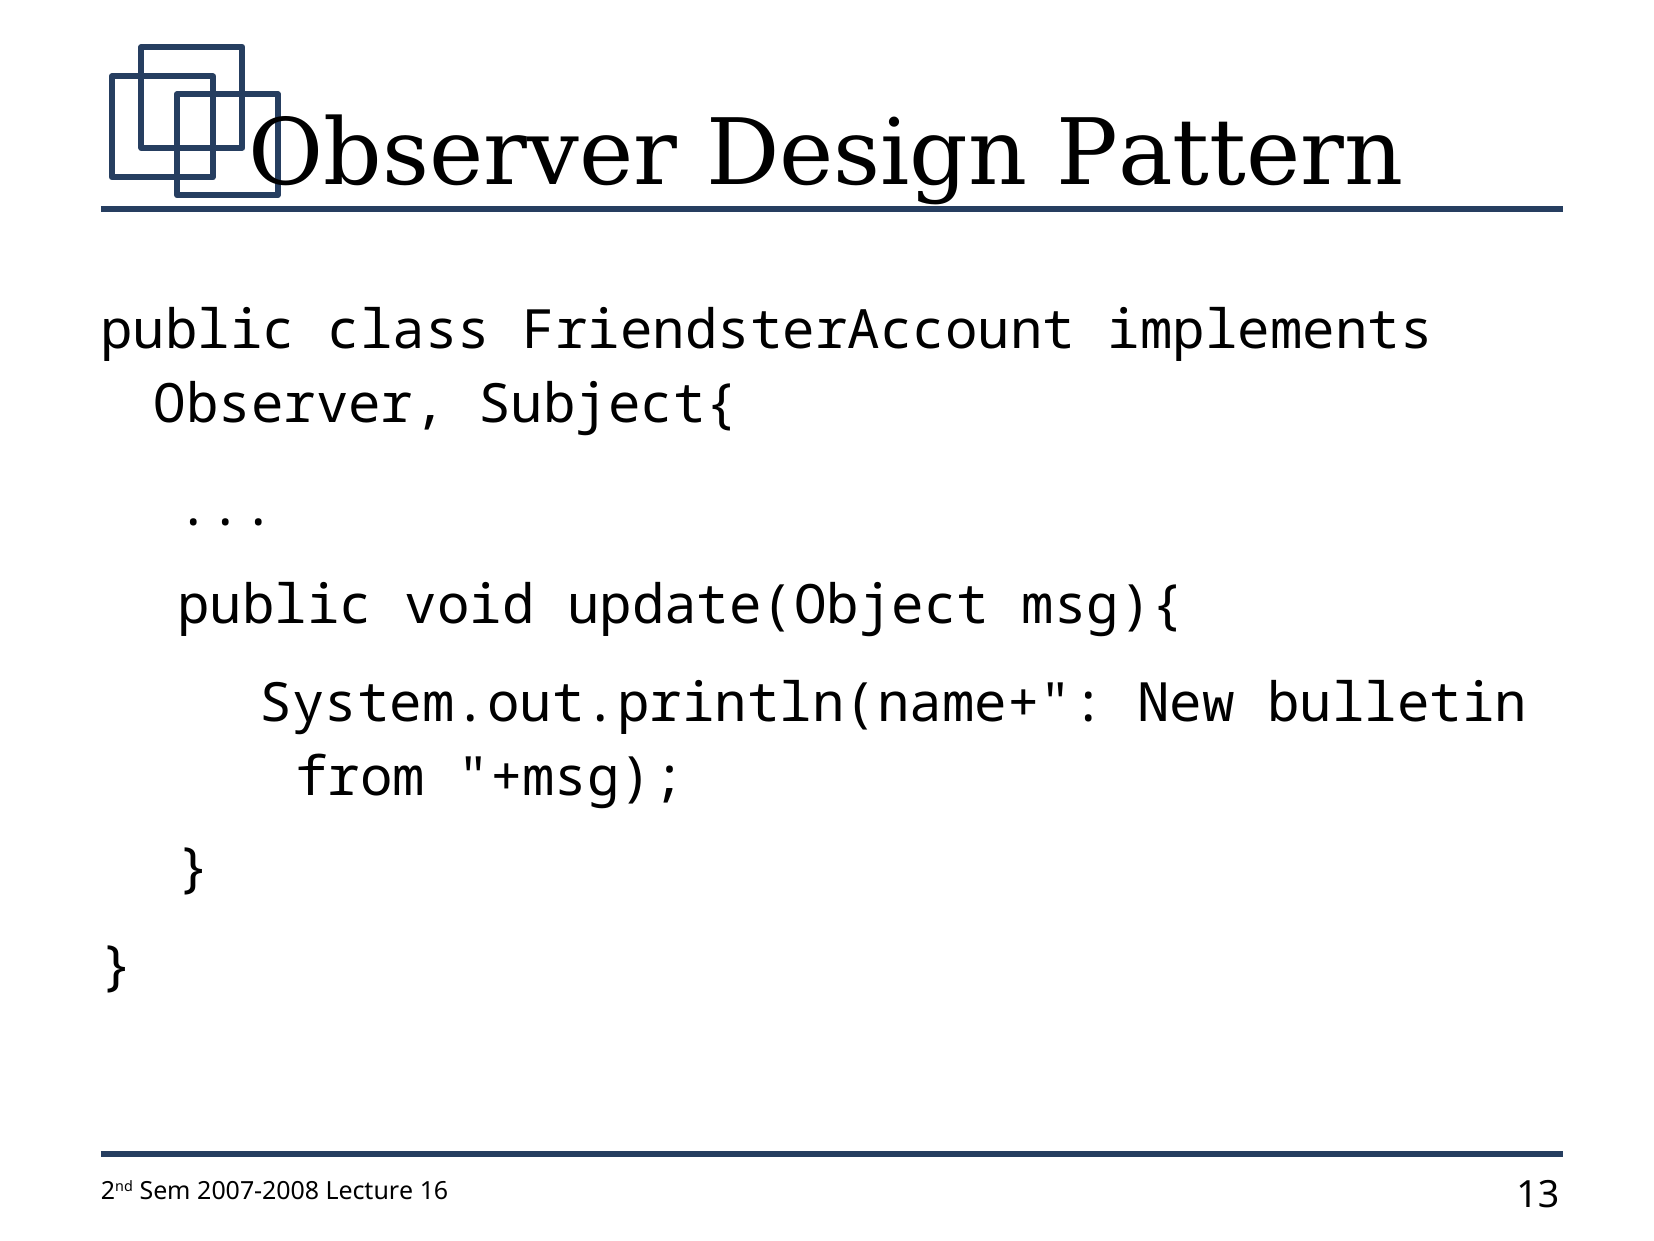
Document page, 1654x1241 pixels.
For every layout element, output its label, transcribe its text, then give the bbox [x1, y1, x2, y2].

title Observer Design Pattern [82, 49, 1571, 257]
list public class FriendsterAccount implements Observer, Subject{ ... public void update(Object msg){ System.out.println(name+": New bulletin from "+msg); } } [82, 290, 1571, 1109]
